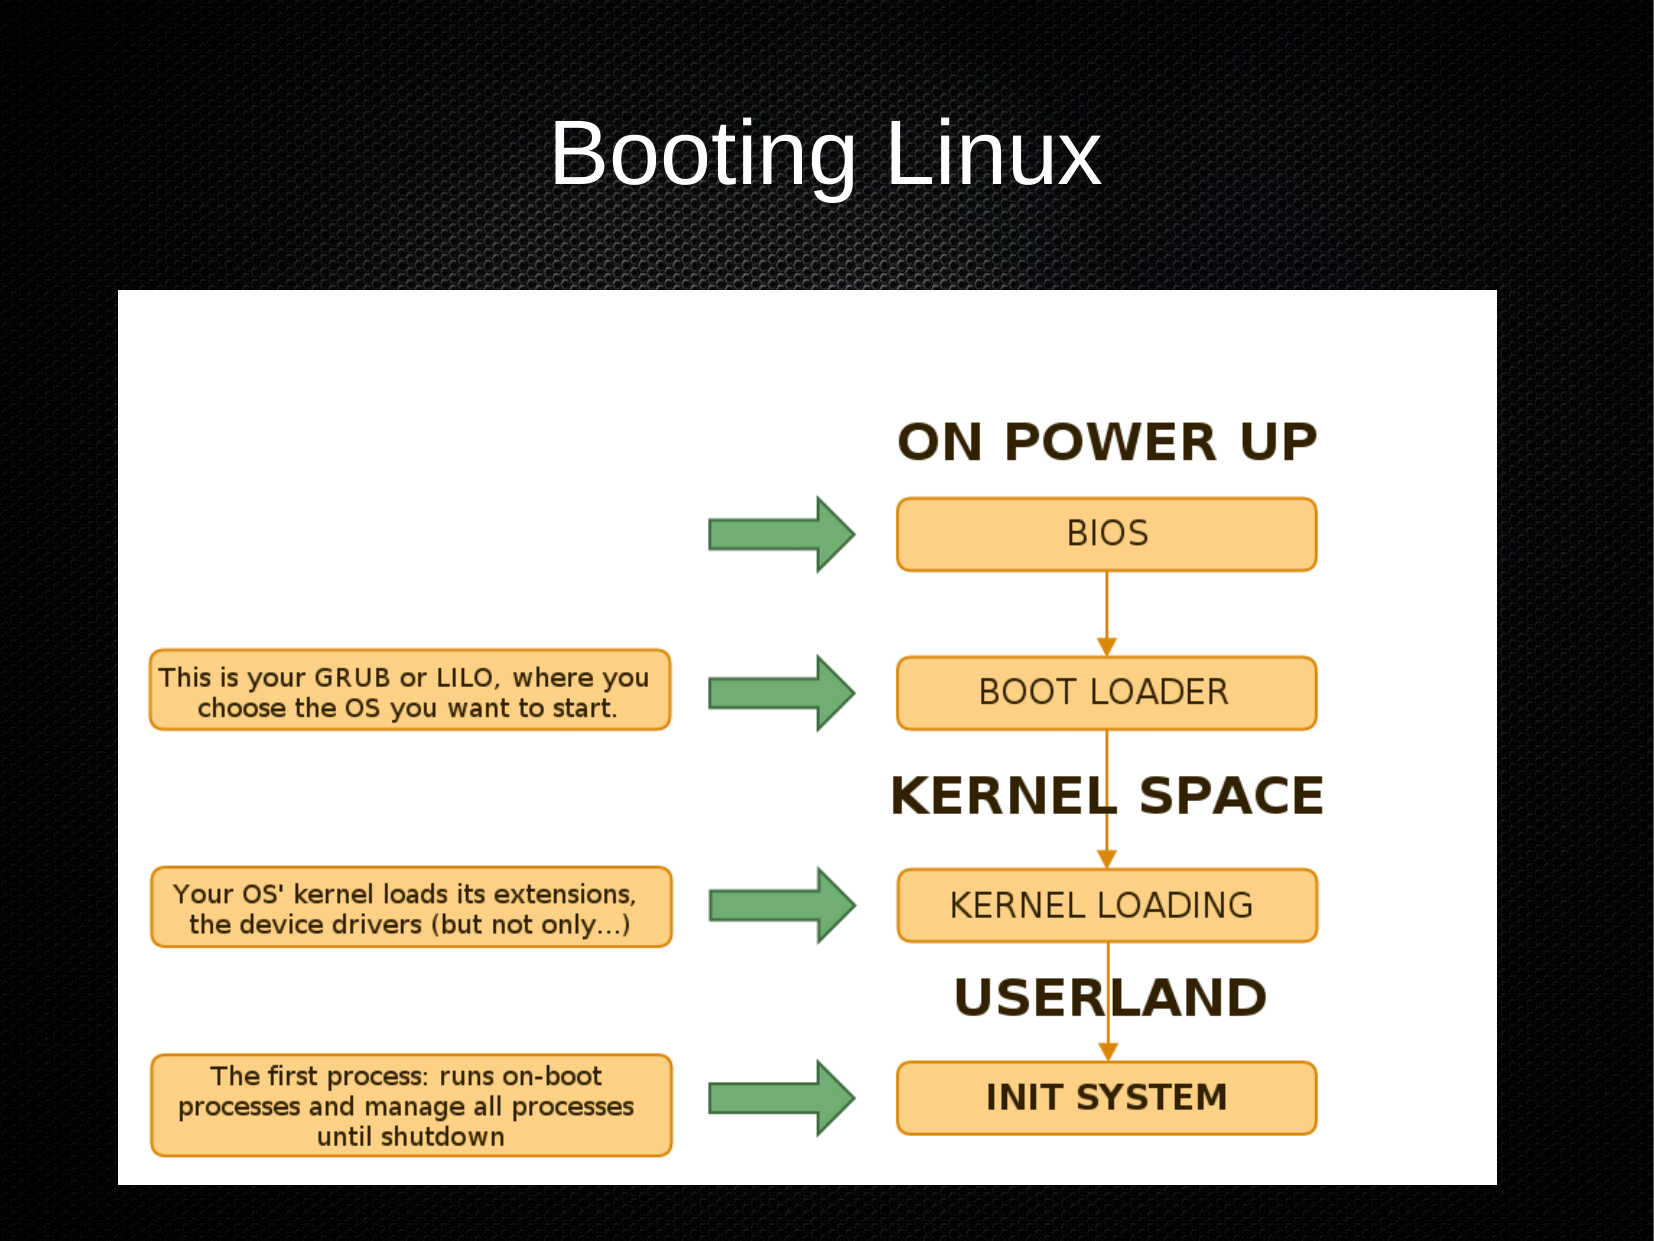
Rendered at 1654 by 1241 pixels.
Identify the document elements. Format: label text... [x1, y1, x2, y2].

title Booting Linux [82, 49, 1571, 257]
picture [0, 0, 1654, 1241]
